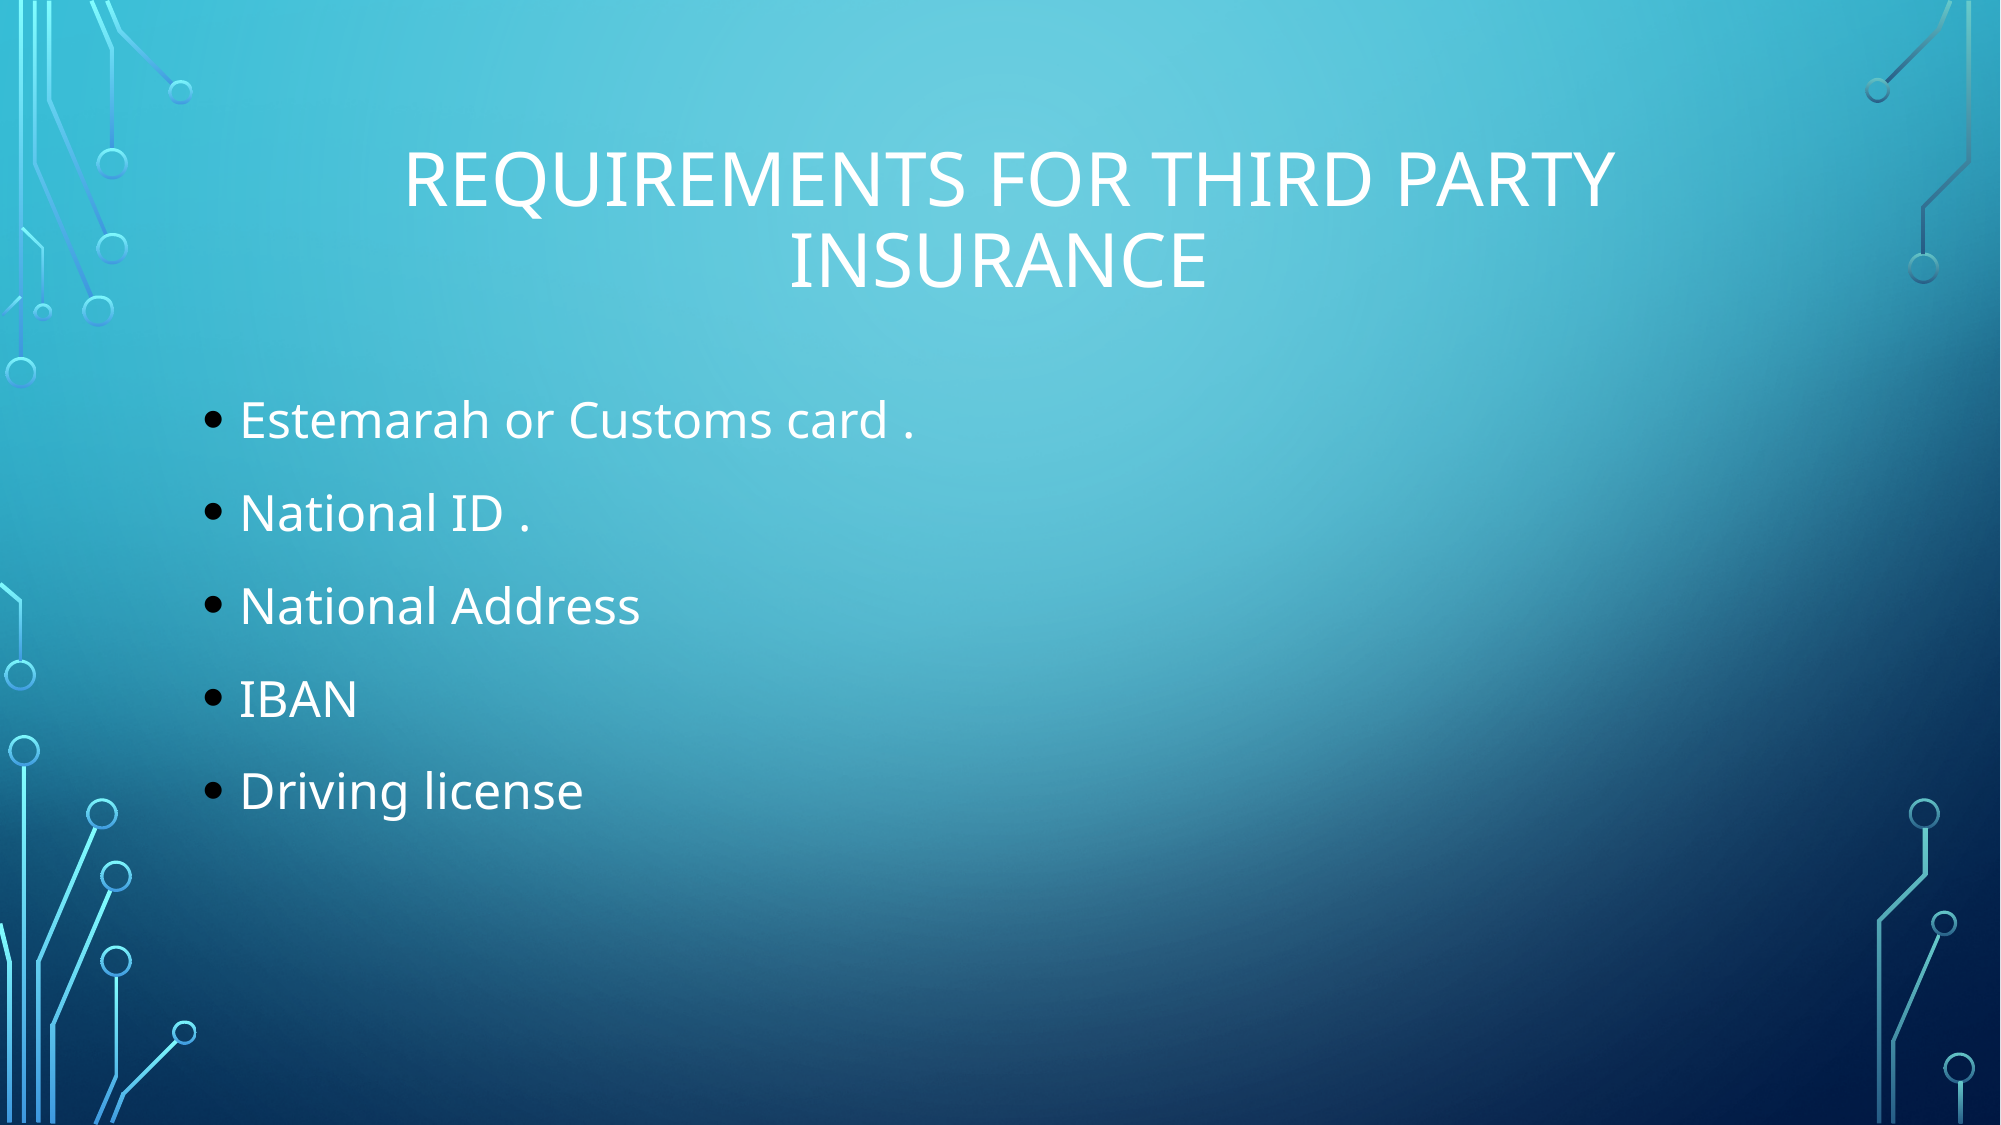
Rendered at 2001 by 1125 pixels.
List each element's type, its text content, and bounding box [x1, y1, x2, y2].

title Requirements for Third Party Insurance [187, 101, 1813, 344]
list Estemarah or Customs card . National ID . National Address IBAN Driving license [187, 369, 1813, 951]
